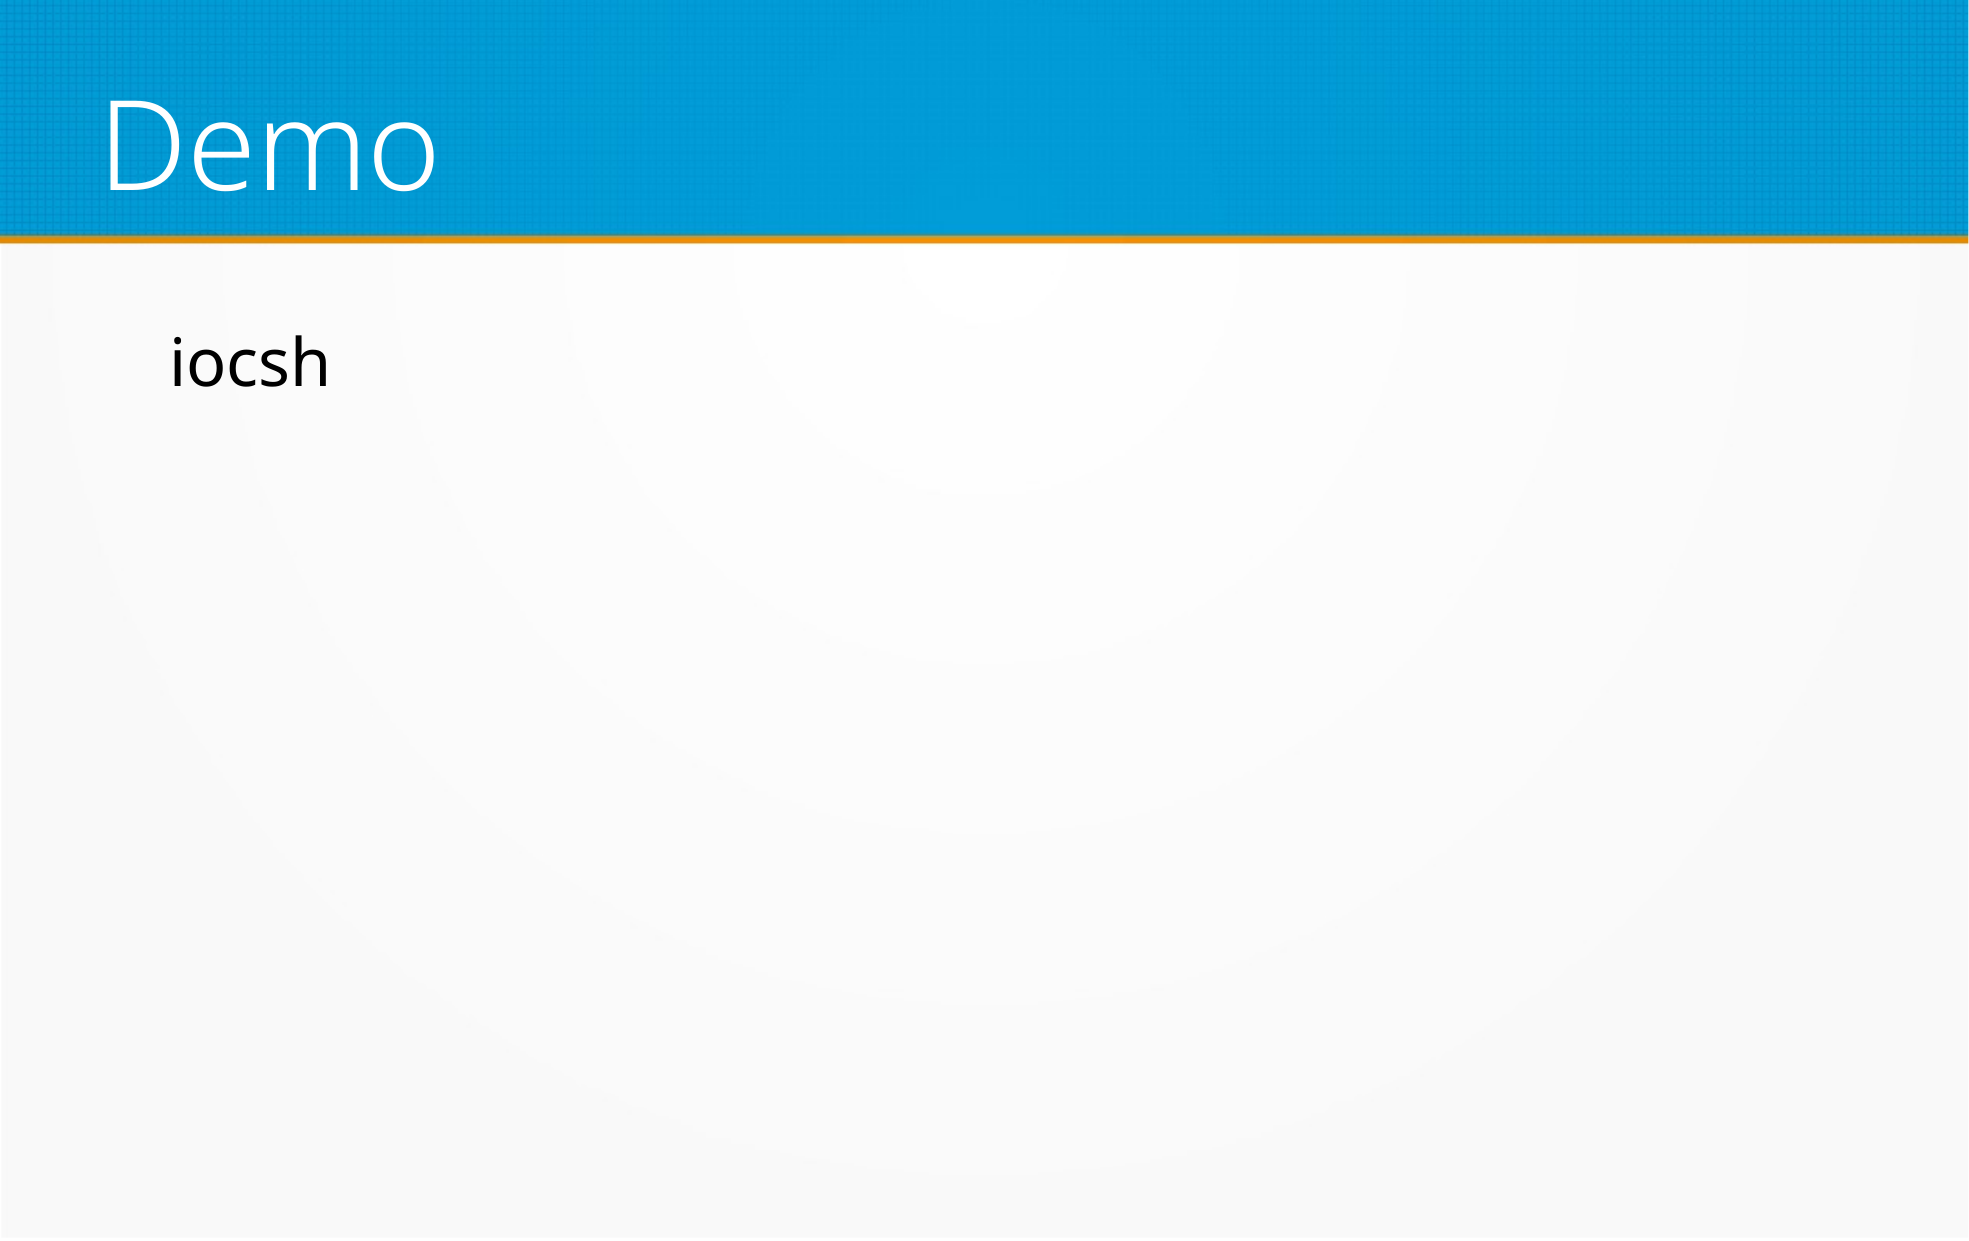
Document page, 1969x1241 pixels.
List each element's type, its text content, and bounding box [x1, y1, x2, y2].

list iocsh [98, 315, 1861, 1081]
title Demo [98, 19, 1870, 227]
picture [0, 233, 1969, 1241]
